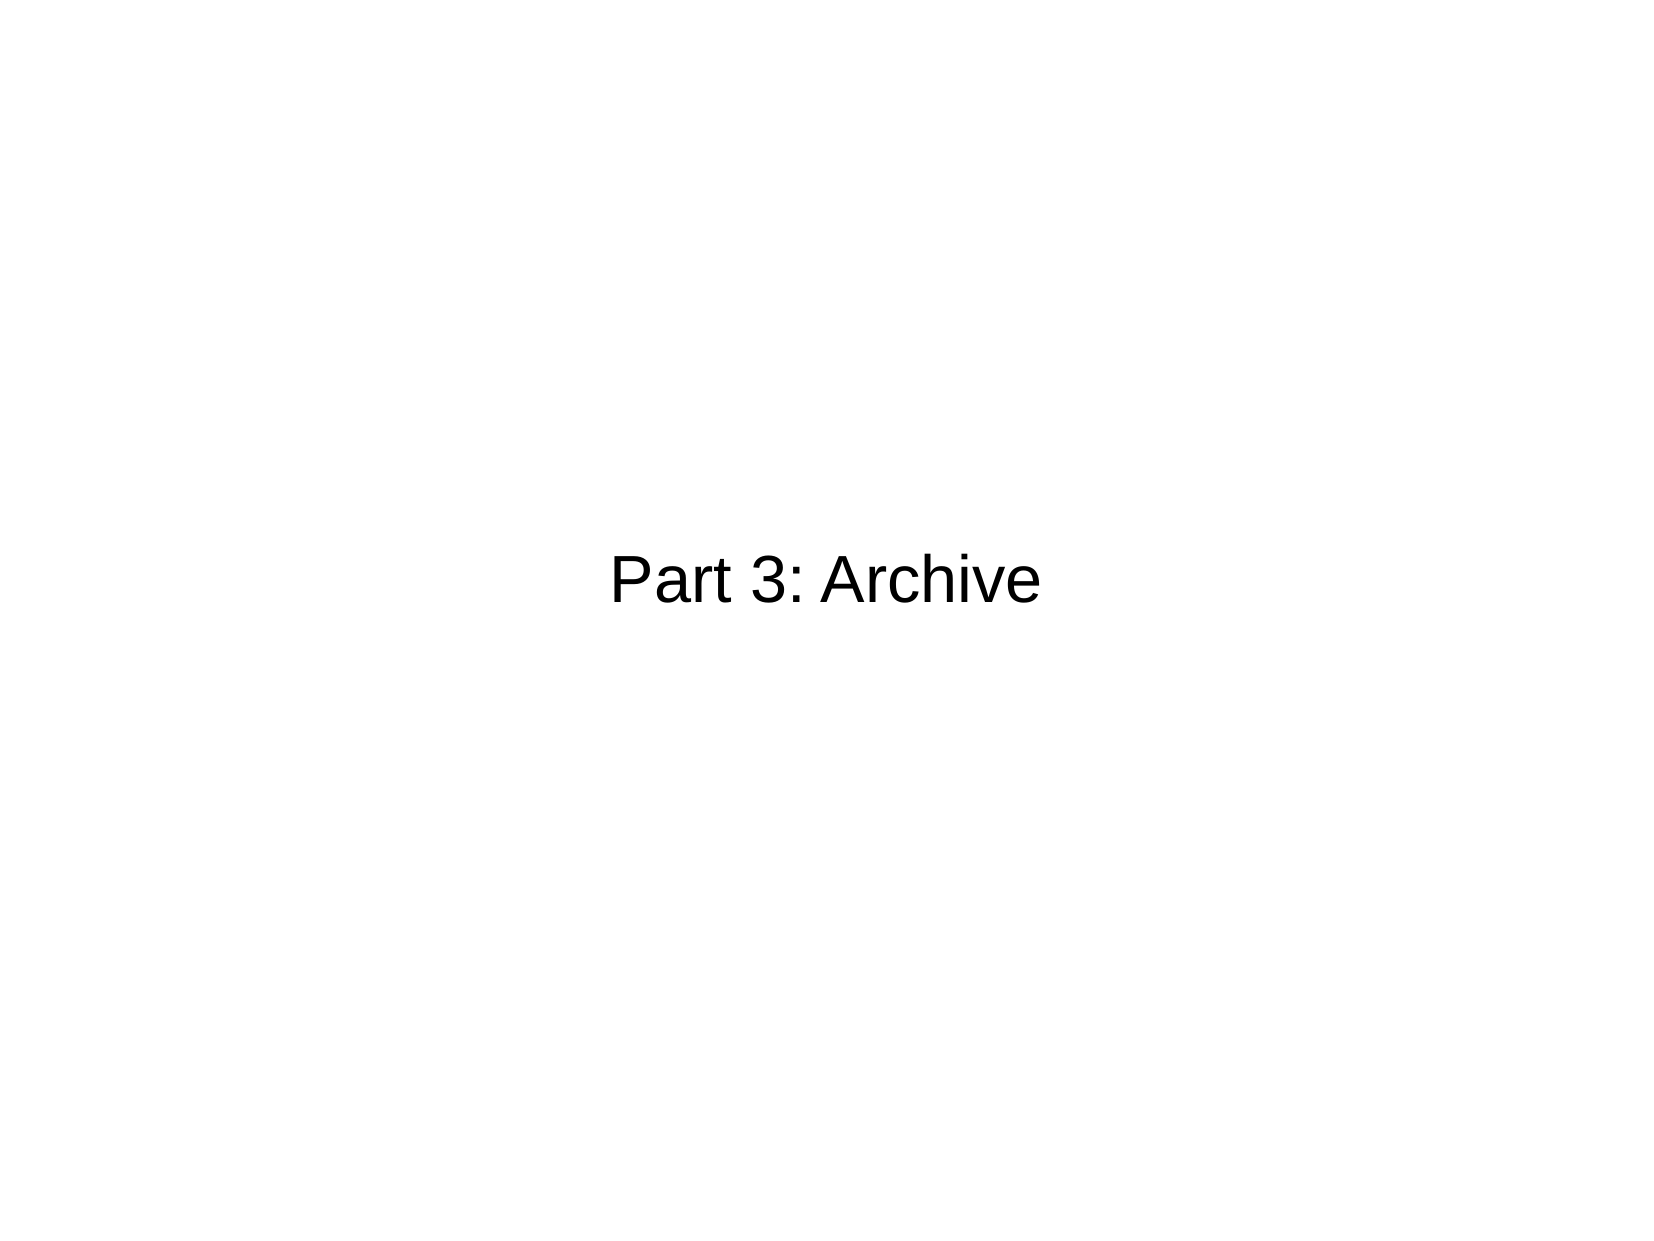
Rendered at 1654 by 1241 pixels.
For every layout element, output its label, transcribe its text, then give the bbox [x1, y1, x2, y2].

subtitle Part 3: Archive [82, 56, 1571, 1102]
